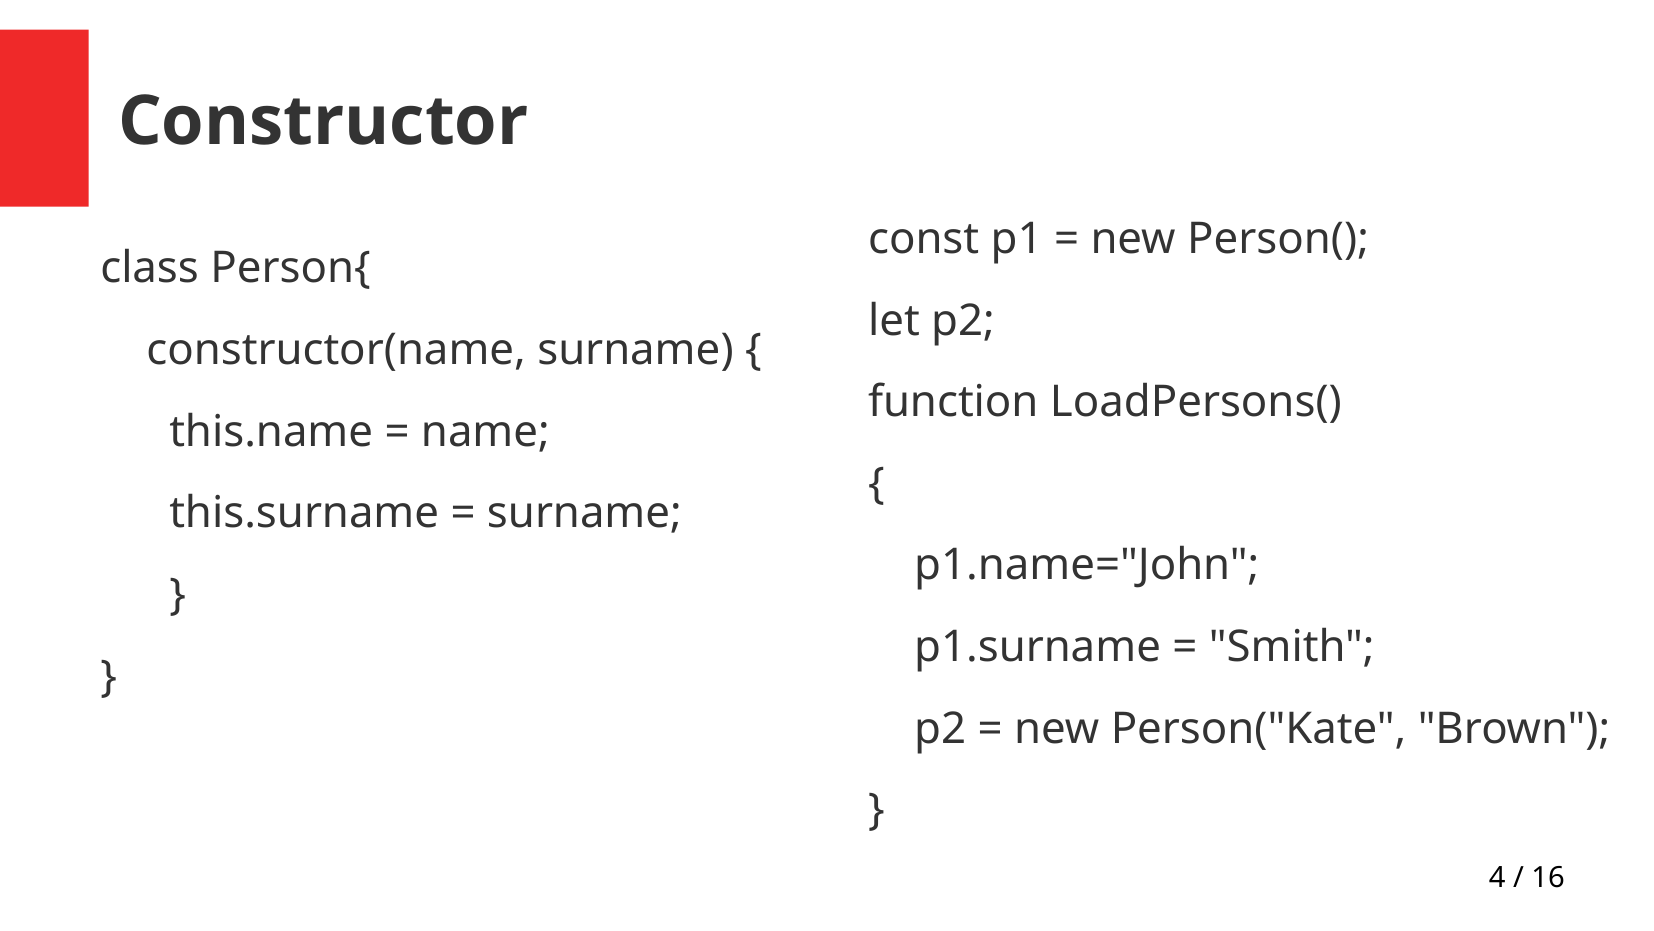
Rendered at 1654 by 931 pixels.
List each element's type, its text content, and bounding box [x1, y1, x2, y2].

title Constructor [118, 29, 1595, 207]
list const p1 = new Person(); let p2; function LoadPersons() { p1.name="John"; p1.surname = "Smith"; p2 = new Person("Kate", "Brown"); } [797, 206, 1625, 857]
list class Person{ constructor(name, surname) { this.name = name; this.surname = surname; } } [29, 236, 768, 709]
